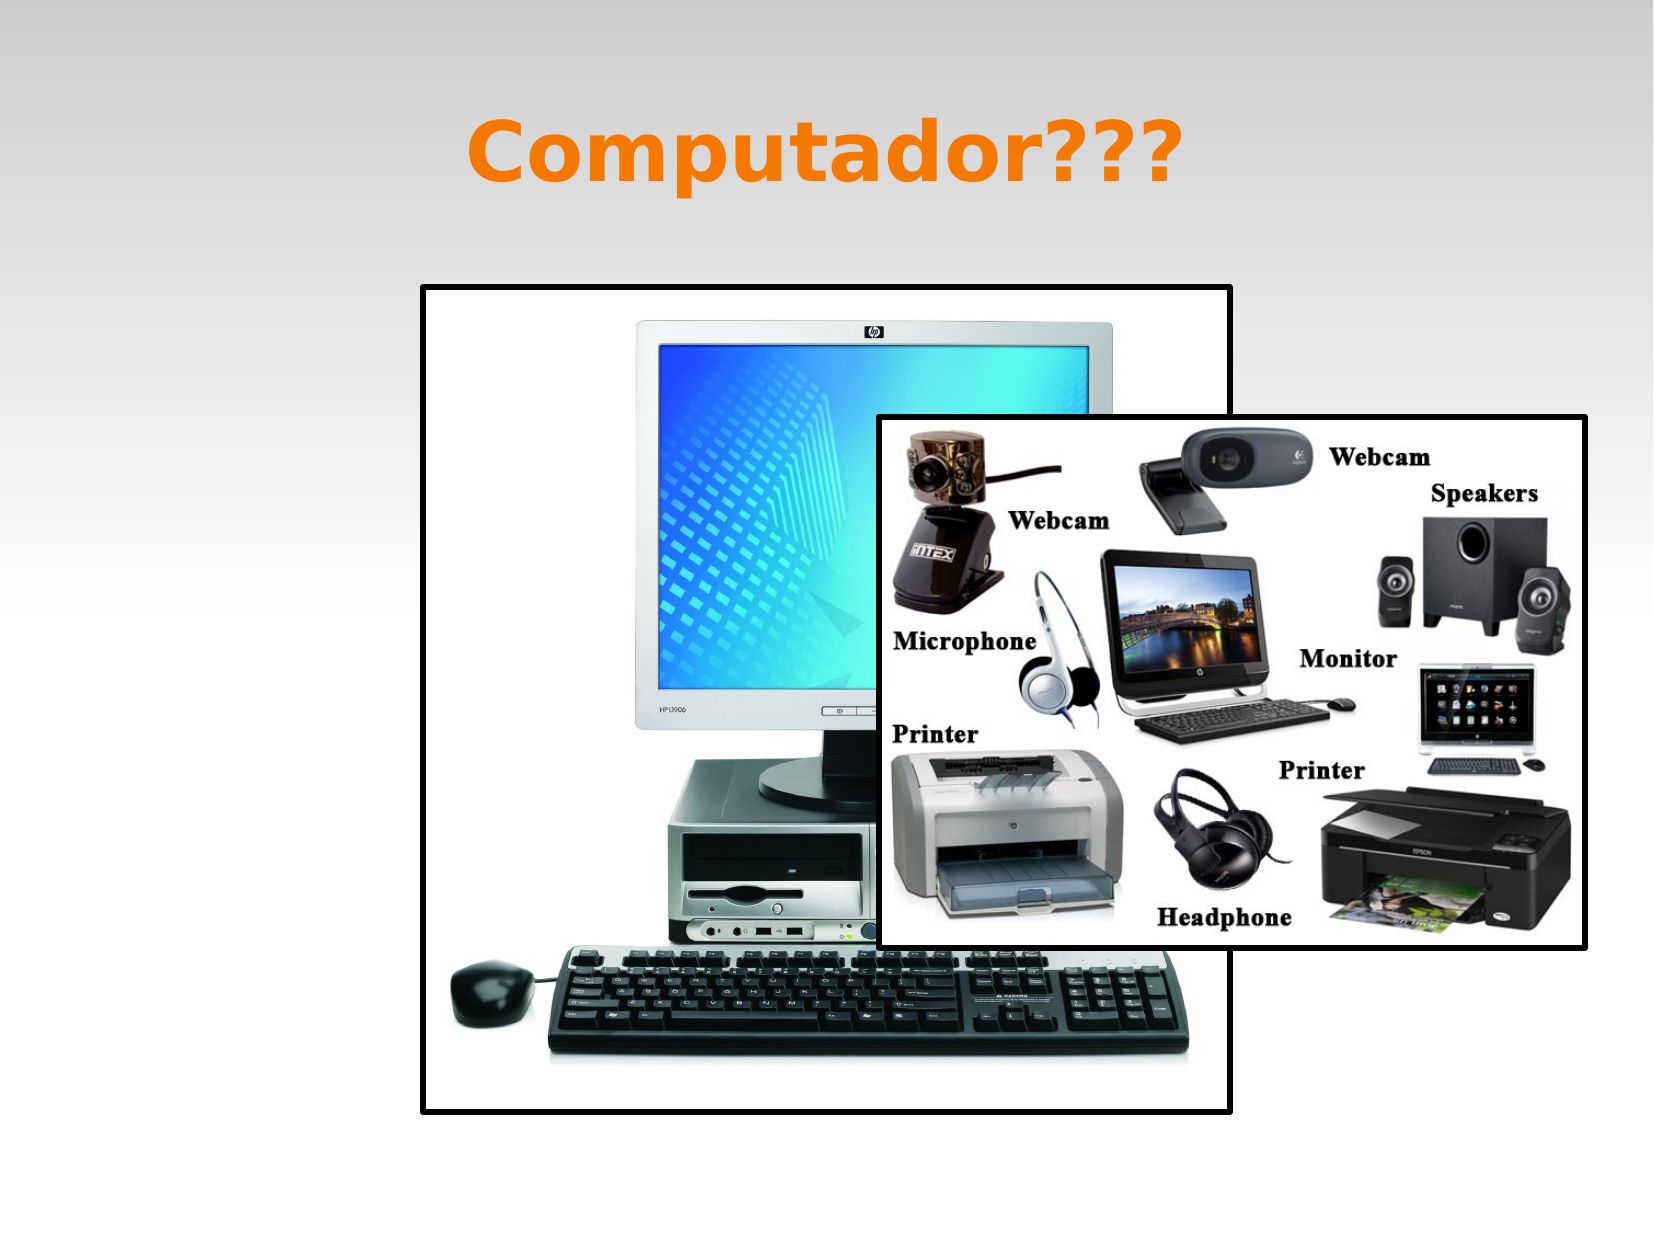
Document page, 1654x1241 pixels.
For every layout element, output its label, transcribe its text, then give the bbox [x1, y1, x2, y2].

title Computador??? [82, 49, 1571, 257]
picture [881, 419, 1582, 946]
picture [417, 290, 1236, 1109]
